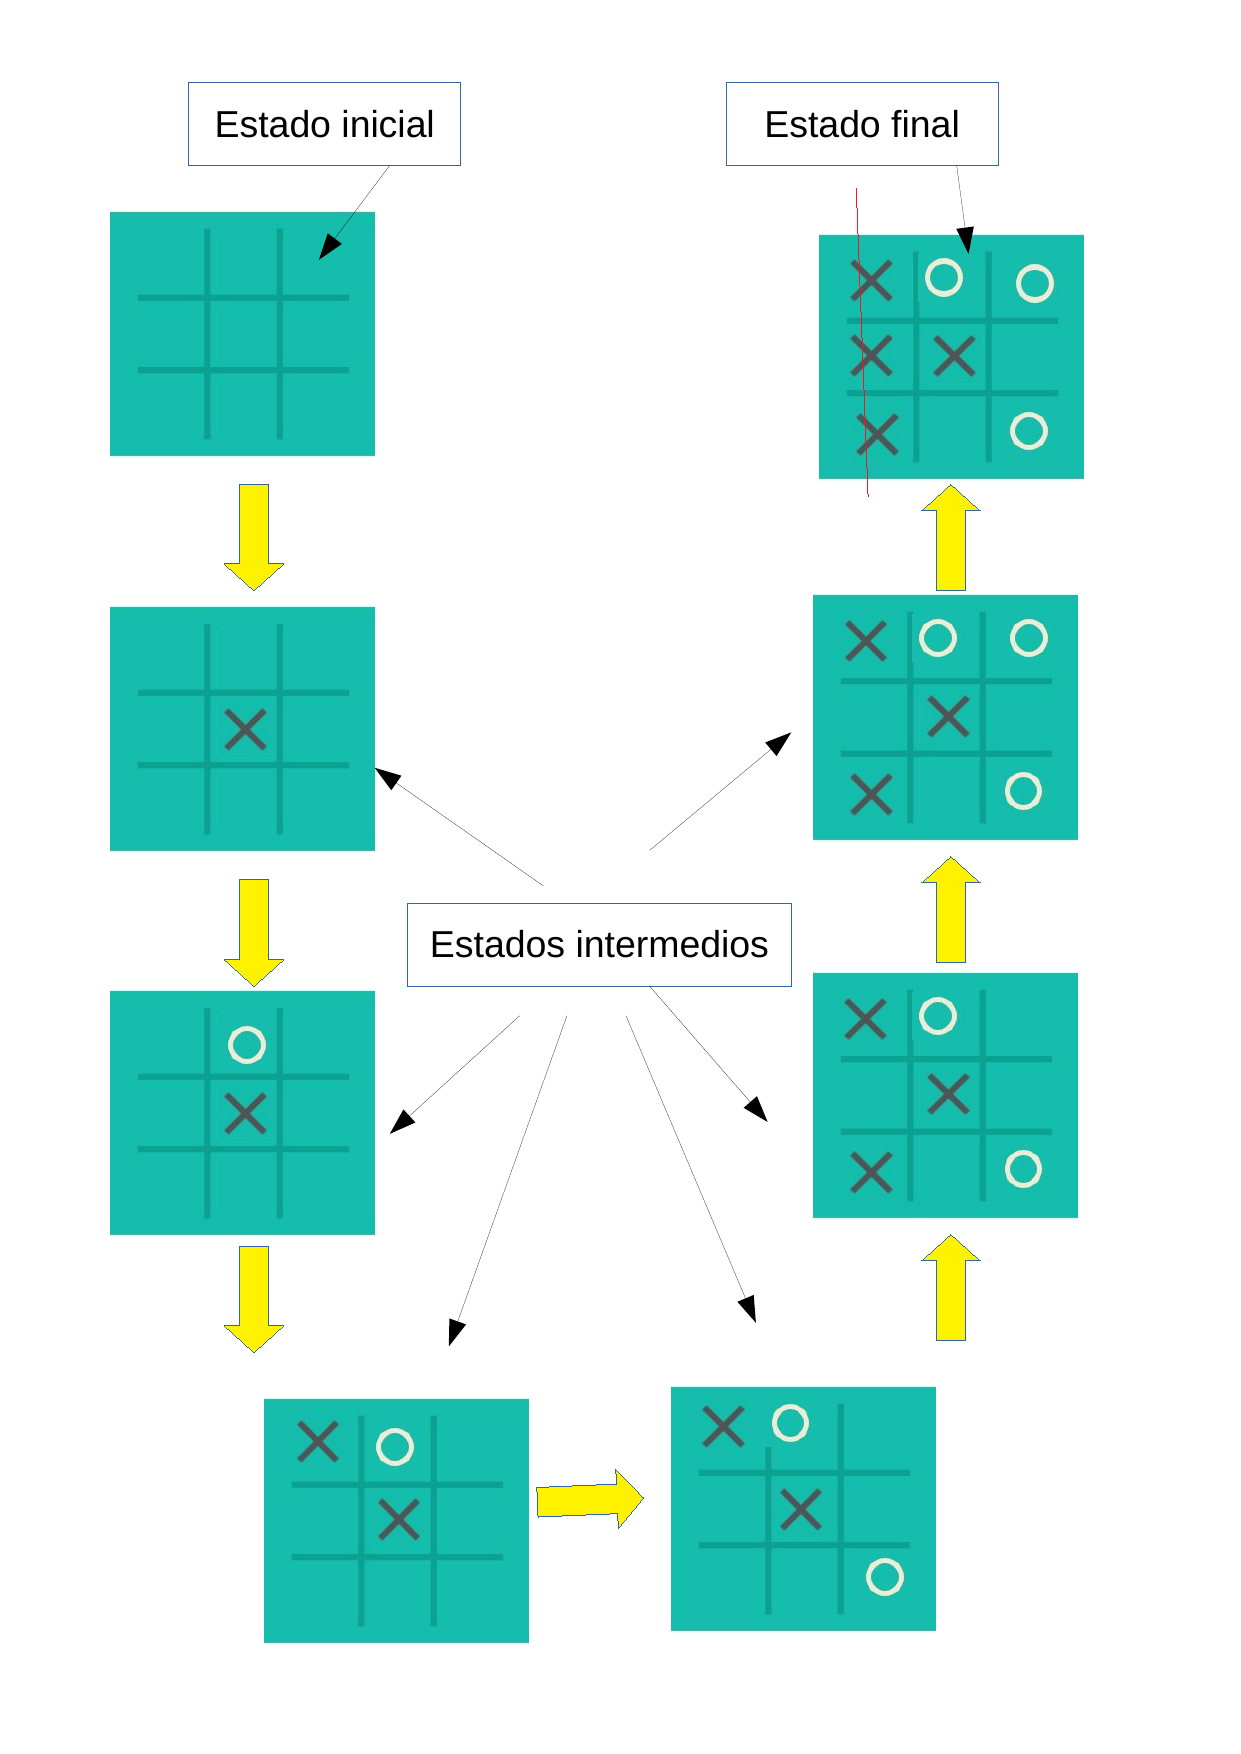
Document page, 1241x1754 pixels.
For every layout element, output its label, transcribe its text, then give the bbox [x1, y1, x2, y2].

text_box [921, 1234, 981, 1341]
text_box Estado final [726, 82, 999, 166]
text_box [224, 879, 284, 987]
picture [110, 990, 375, 1237]
text_box [224, 1246, 284, 1353]
picture [813, 594, 1078, 842]
picture [671, 1386, 936, 1633]
picture [110, 211, 375, 458]
picture [110, 606, 375, 853]
text_box Estado inicial [188, 82, 461, 166]
picture [819, 234, 1084, 482]
text_box [224, 484, 284, 591]
text_box [536, 1469, 644, 1529]
text_box [921, 484, 981, 591]
picture [264, 1398, 529, 1645]
text_box Estados intermedios [407, 903, 792, 987]
picture [813, 972, 1078, 1220]
text_box [921, 856, 981, 963]
